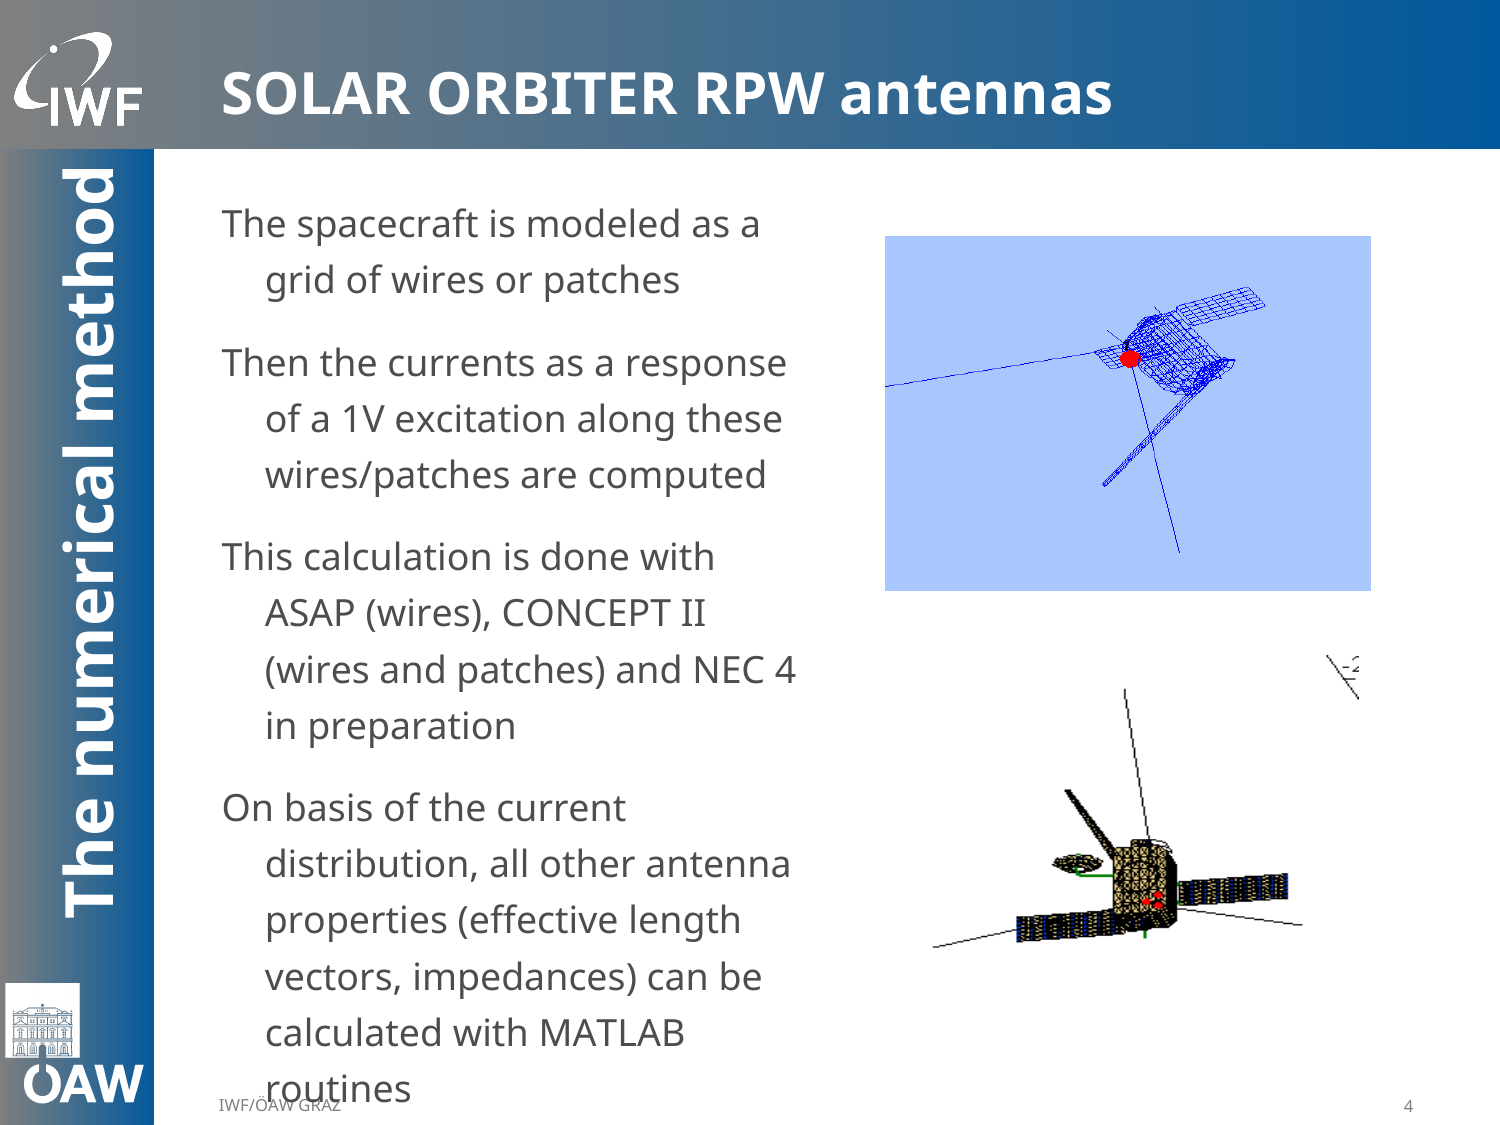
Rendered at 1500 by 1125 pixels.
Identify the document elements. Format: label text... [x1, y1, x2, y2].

picture [8, 32, 154, 132]
picture [5, 983, 154, 1105]
text_box The numerical method [29, 148, 154, 959]
title SOLAR ORBITER RPW antennas [206, 16, 1459, 176]
picture [885, 655, 1359, 1004]
list The spacecraft is modeled as a grid of wires or patches Then the currents as a response of a 1V excitation along these wires/patches are computed This calculation is done with ASAP (wires), CONCEPT II (wires and patches) and NEC 4 in preparation On basis of the current distribution, all other antenna properties (effective length vectors, impedances) can be calculated with MATLAB routines [206, 184, 818, 1098]
picture [885, 236, 1371, 591]
